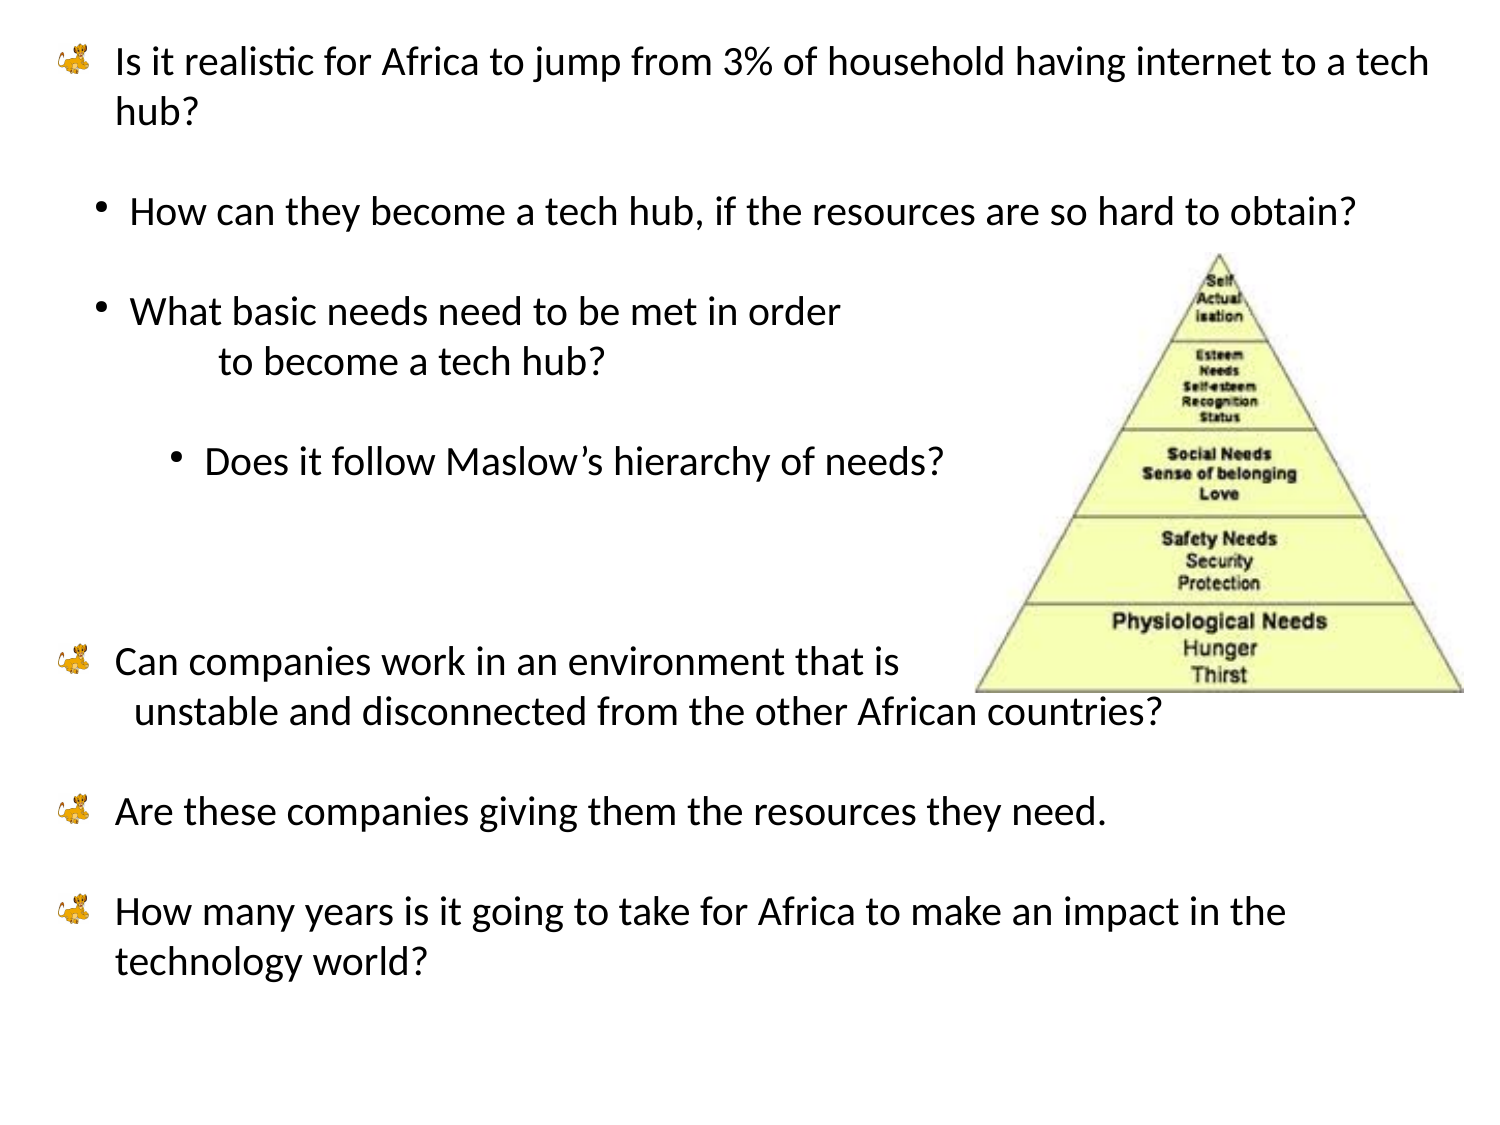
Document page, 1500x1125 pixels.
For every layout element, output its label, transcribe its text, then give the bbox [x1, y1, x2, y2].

picture [974, 252, 1464, 693]
picture [58, 43, 89, 74]
picture [58, 643, 89, 674]
text_box Is it realistic for Africa to jump from 3% of household having internet to a tech hub? How can they become a tech hub, if the resources are so hard to obtain? What basic needs need to be met in order to become a tech hub? Does it follow Maslow’s hierarchy of needs? Can companies work in an environment that is unstable and disconnected from the other African countries? Are these companies giving them the resources they need. How many years is it going to take for Africa to make an impact in the technology world? [43, 26, 1468, 1037]
picture [58, 893, 89, 924]
picture [58, 793, 89, 824]
